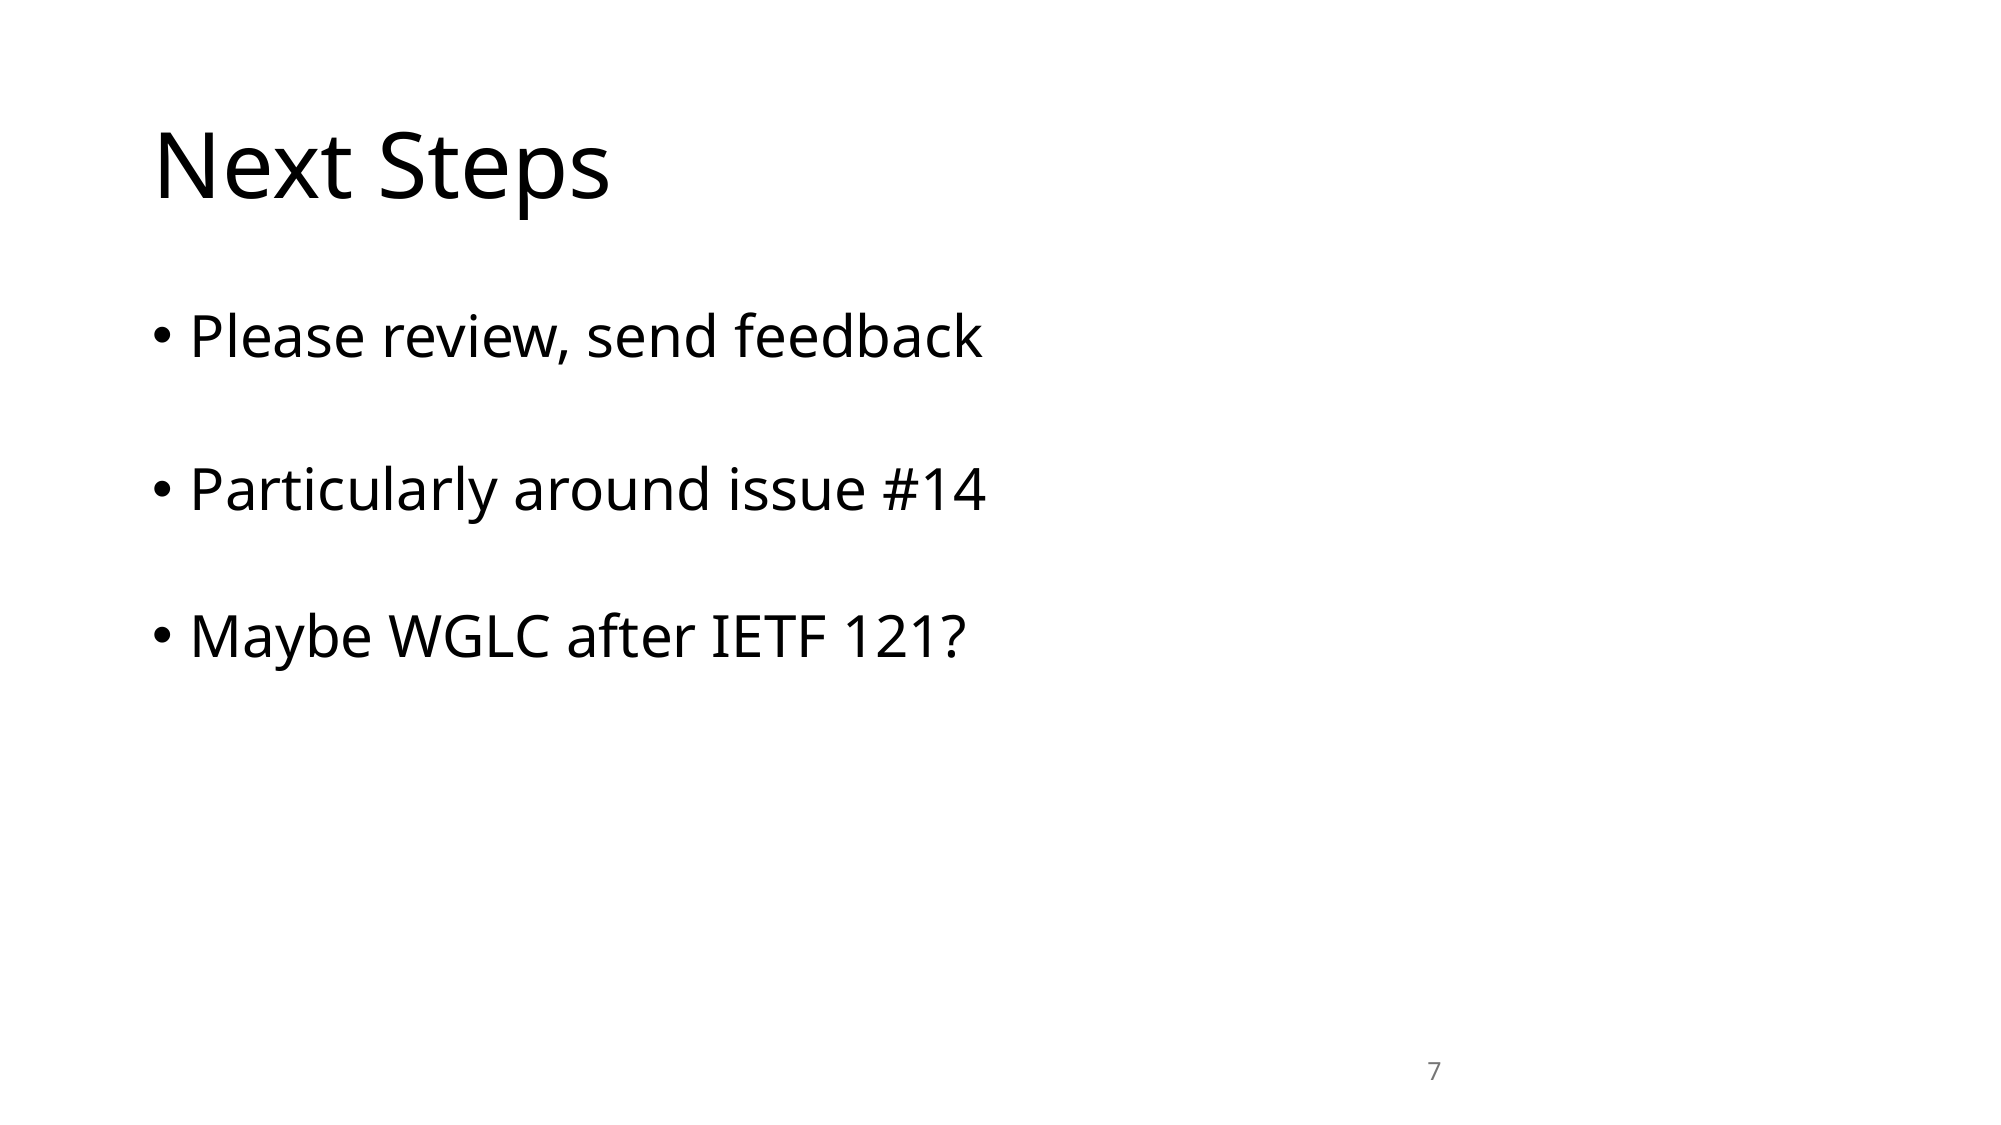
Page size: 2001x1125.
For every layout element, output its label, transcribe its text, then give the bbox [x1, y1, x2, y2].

title Next Steps [137, 59, 1863, 278]
text_box [1412, 1042, 1863, 1103]
list Please review, send feedback Particularly around issue #14 Maybe WGLC after IETF 121? [137, 299, 1863, 1014]
